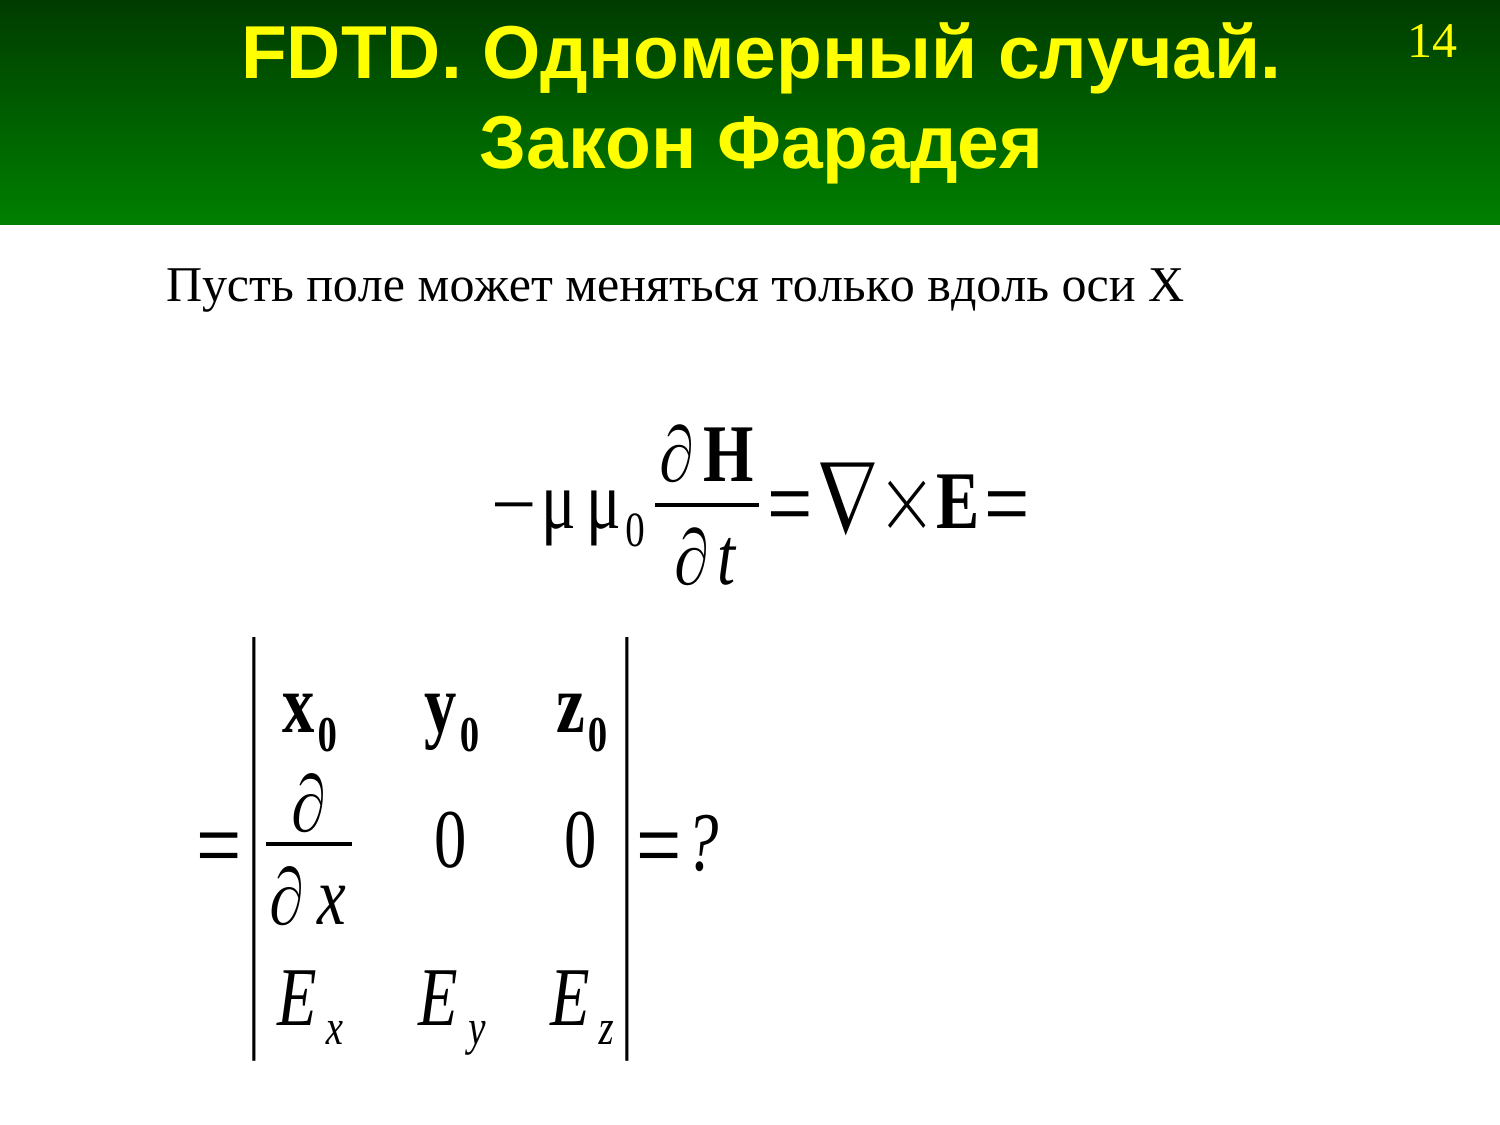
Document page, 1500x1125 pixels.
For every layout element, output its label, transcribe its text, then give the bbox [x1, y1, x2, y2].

chart [164, 637, 747, 1075]
title FDTD. Одномерный случай. Закон Фарадея [123, 0, 1399, 192]
chart [461, 408, 1063, 602]
text_box Пусть поле может меняться только вдоль оси X [151, 243, 1349, 345]
